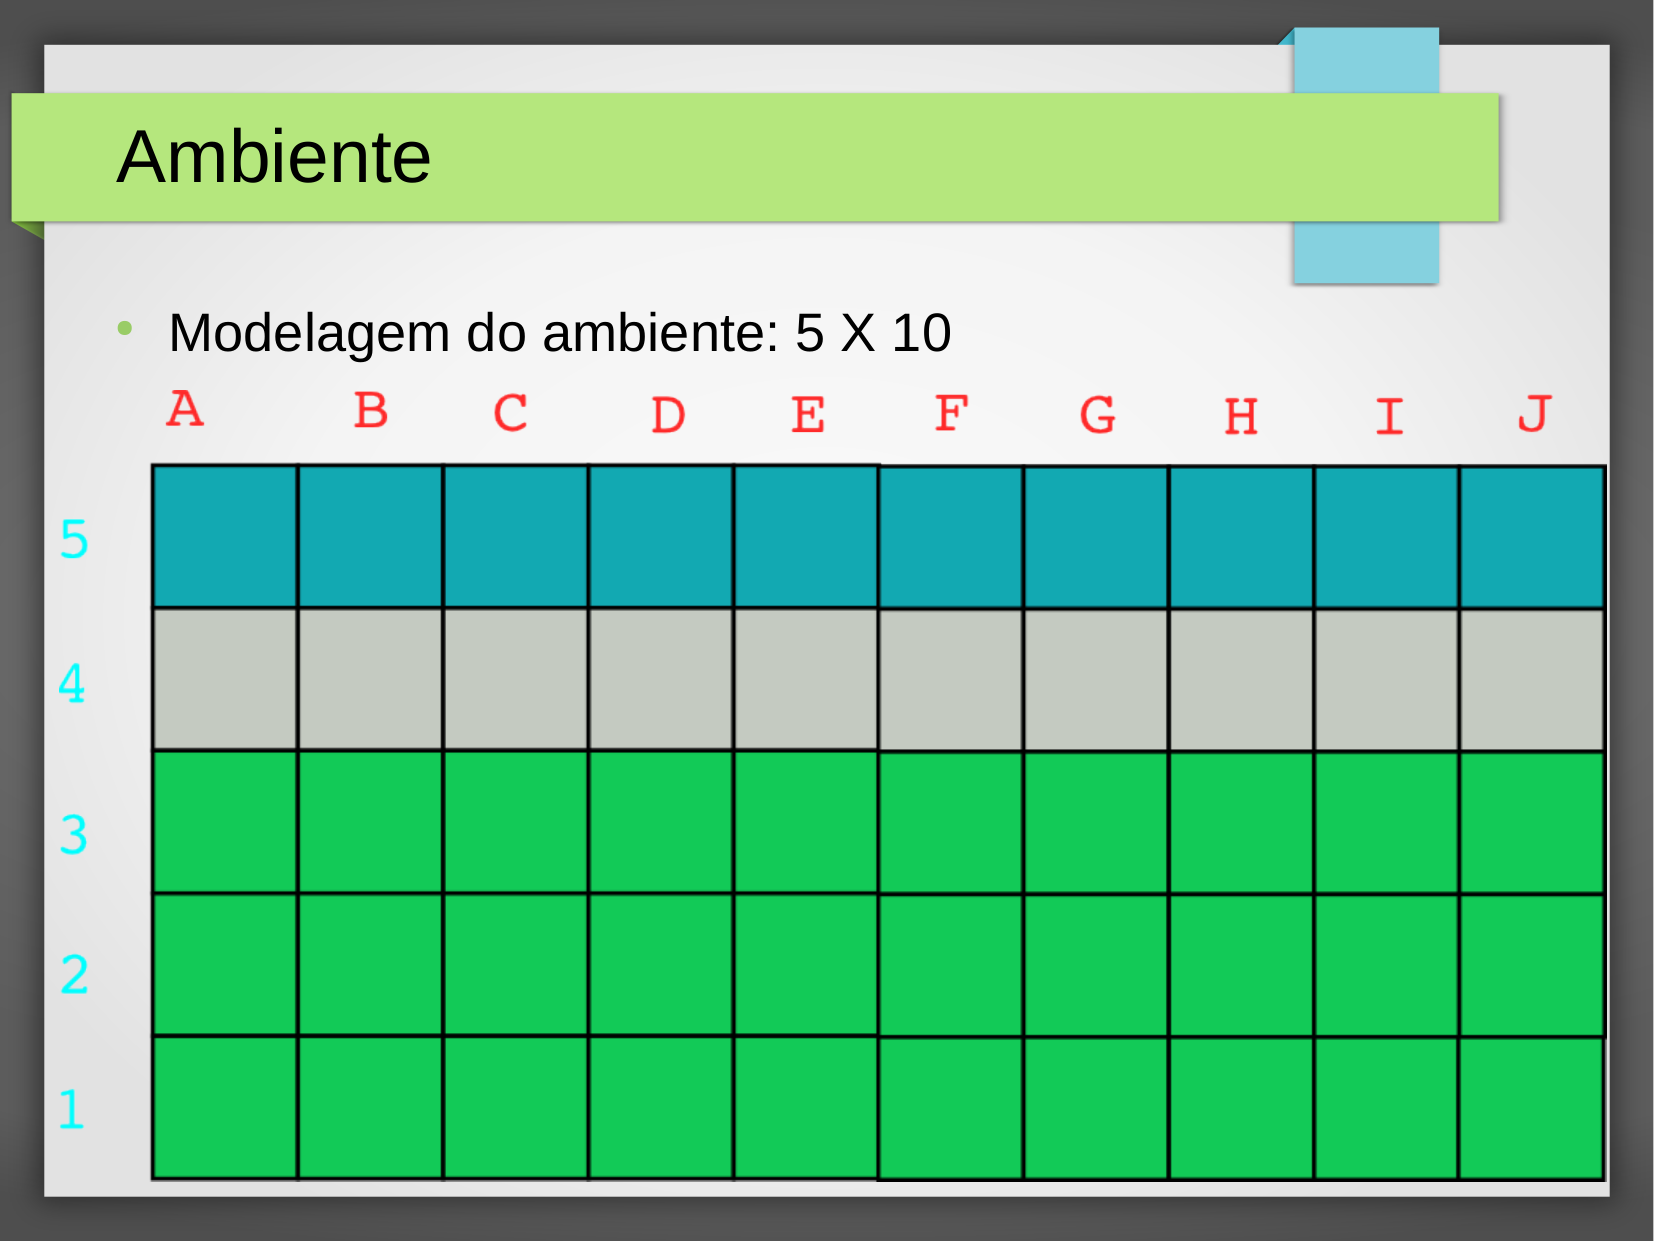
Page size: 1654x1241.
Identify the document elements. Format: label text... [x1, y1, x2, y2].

list Modelagem do ambiente: 5 X 10 [82, 289, 1433, 390]
title Ambiente [82, 49, 1433, 257]
picture [0, 0, 1654, 1241]
